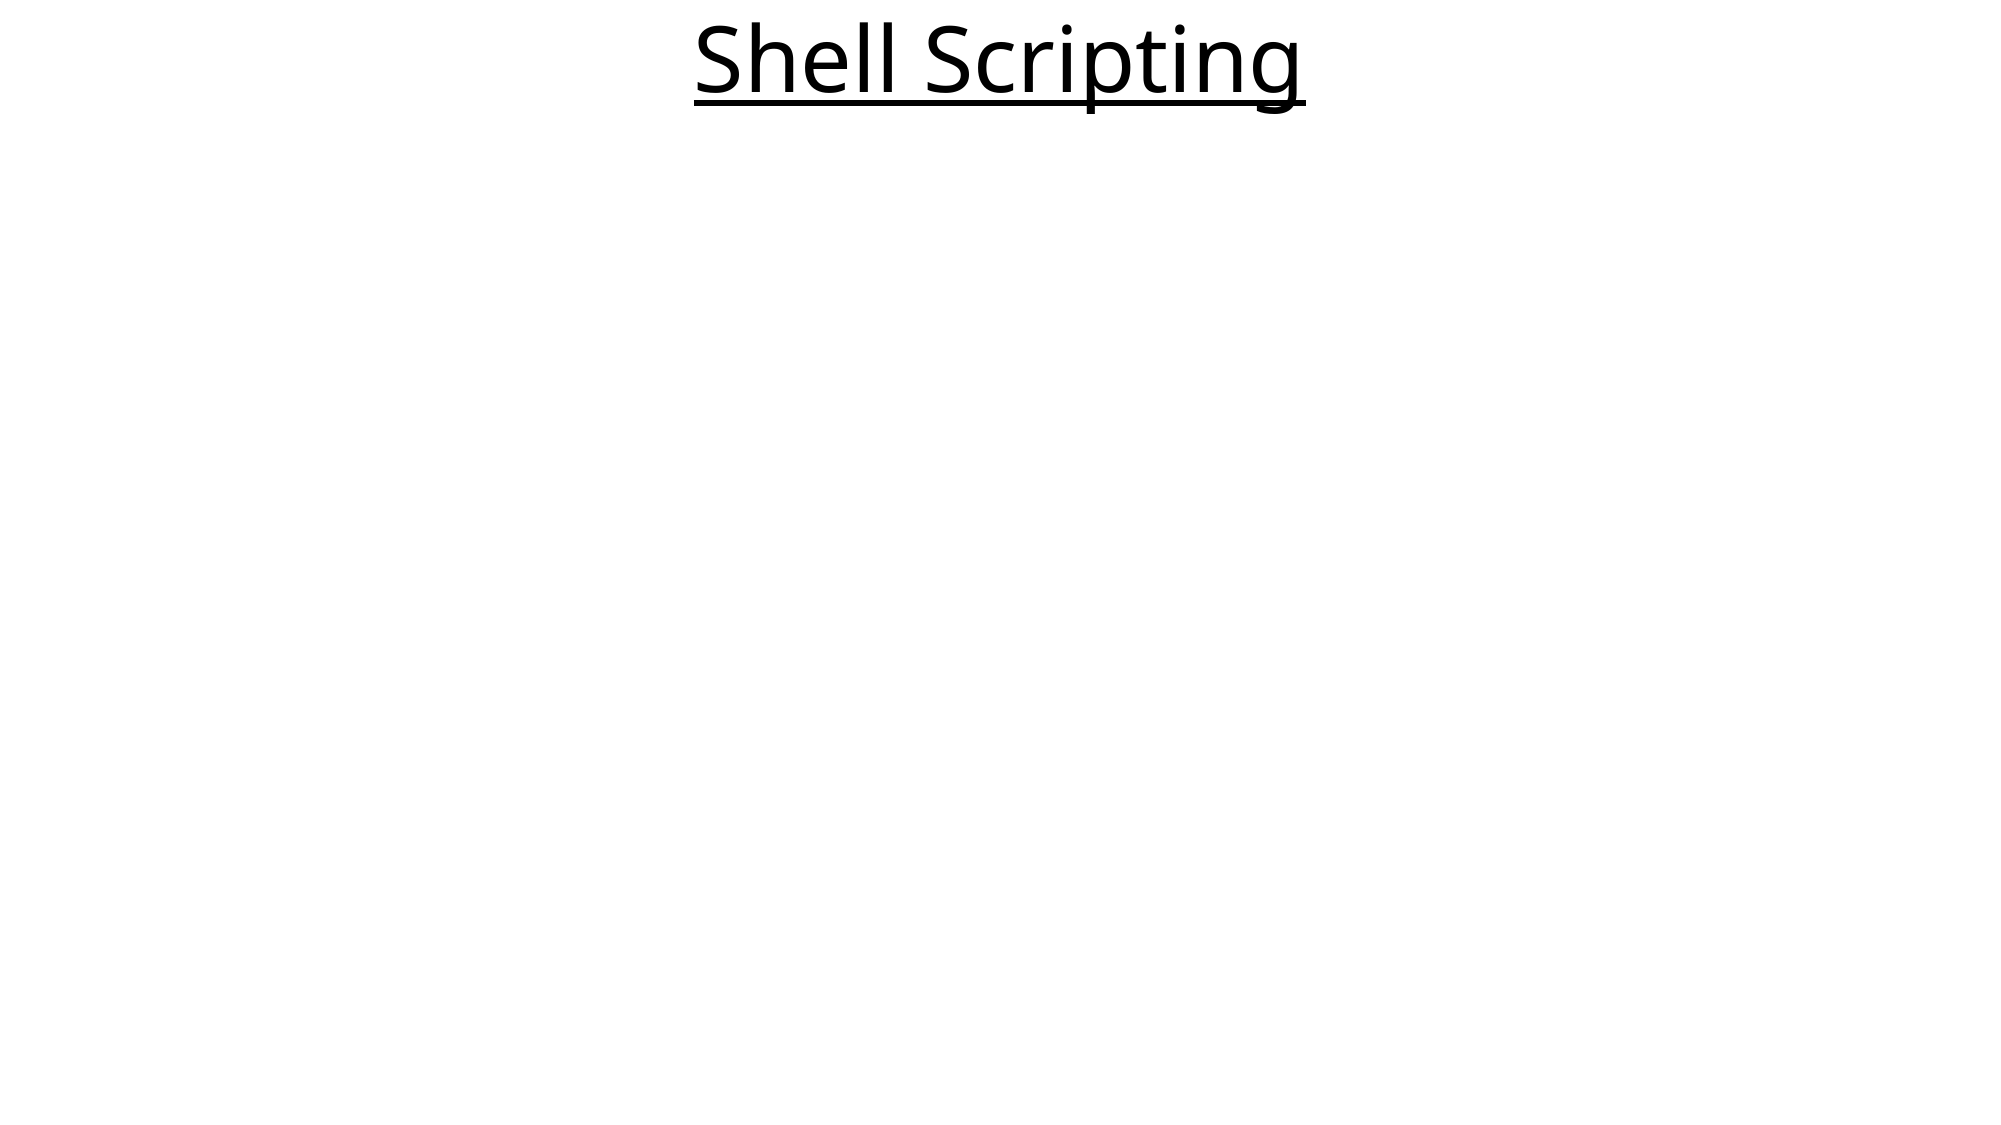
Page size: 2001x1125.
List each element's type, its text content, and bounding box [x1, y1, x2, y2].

title Shell Scripting [137, 0, 1863, 173]
